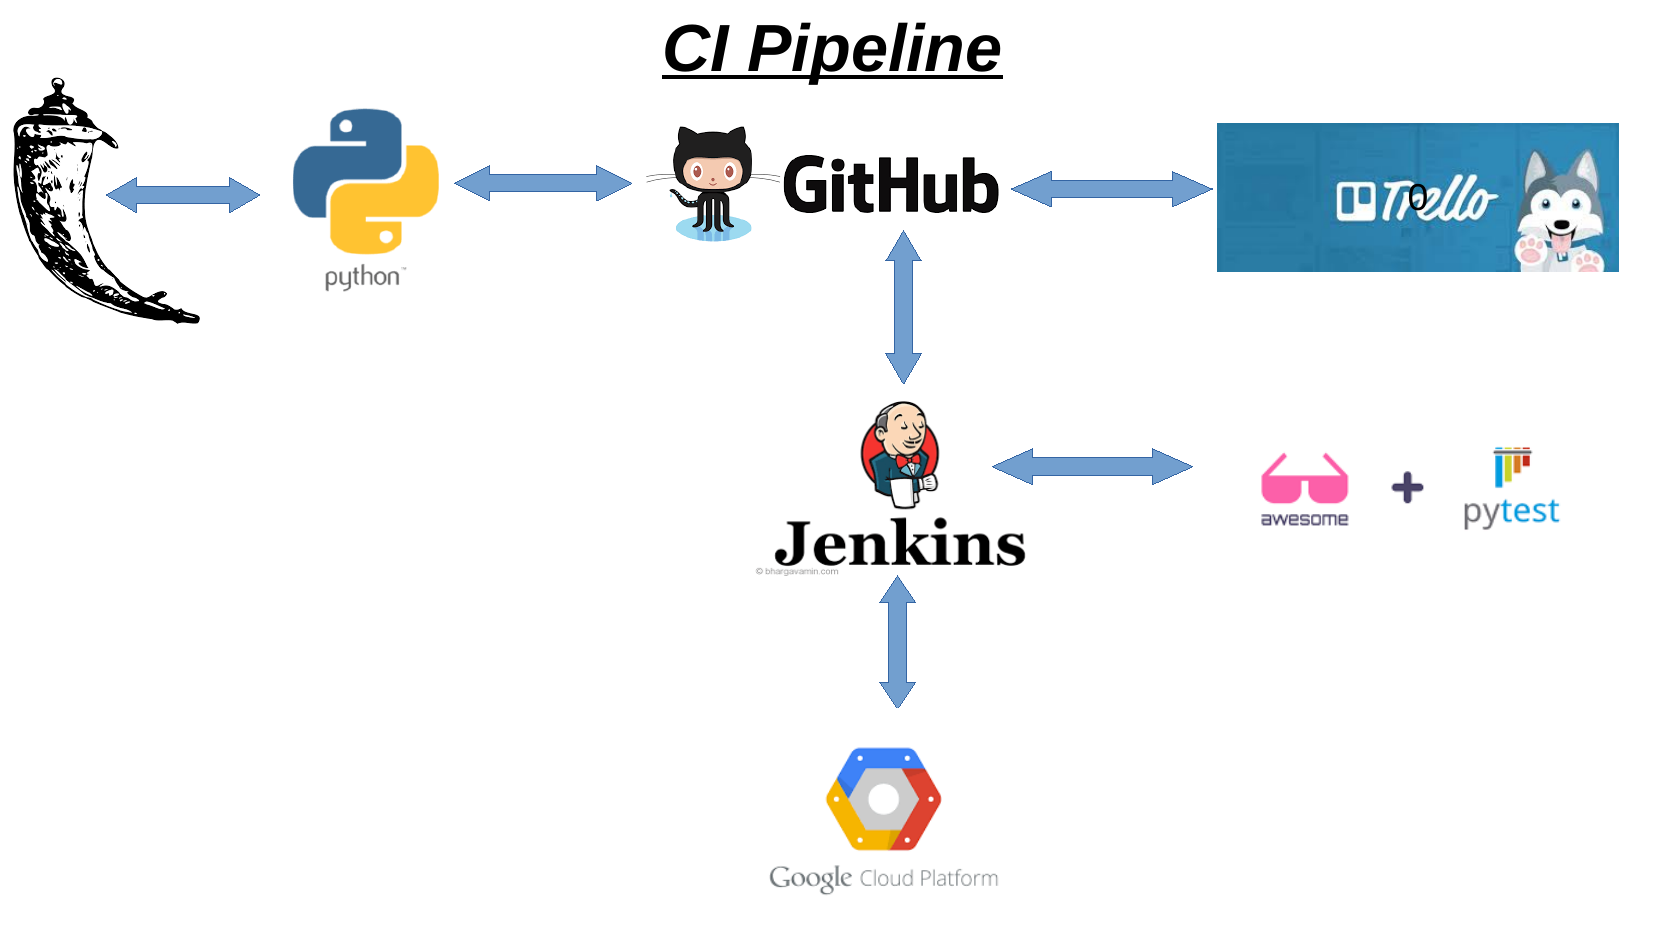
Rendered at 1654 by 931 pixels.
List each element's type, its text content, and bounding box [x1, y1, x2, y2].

text_box [879, 575, 916, 708]
picture [12, 76, 201, 325]
text_box [992, 448, 1193, 485]
picture [755, 399, 1047, 576]
text_box [1011, 171, 1213, 207]
title CI Pipeline [94, 0, 1571, 107]
text_box [885, 230, 922, 384]
picture [720, 708, 1050, 928]
picture [1198, 377, 1642, 595]
picture [1217, 123, 1619, 272]
text_box [454, 165, 632, 201]
picture [643, 124, 1000, 243]
text_box [106, 177, 260, 213]
picture [265, 103, 466, 296]
